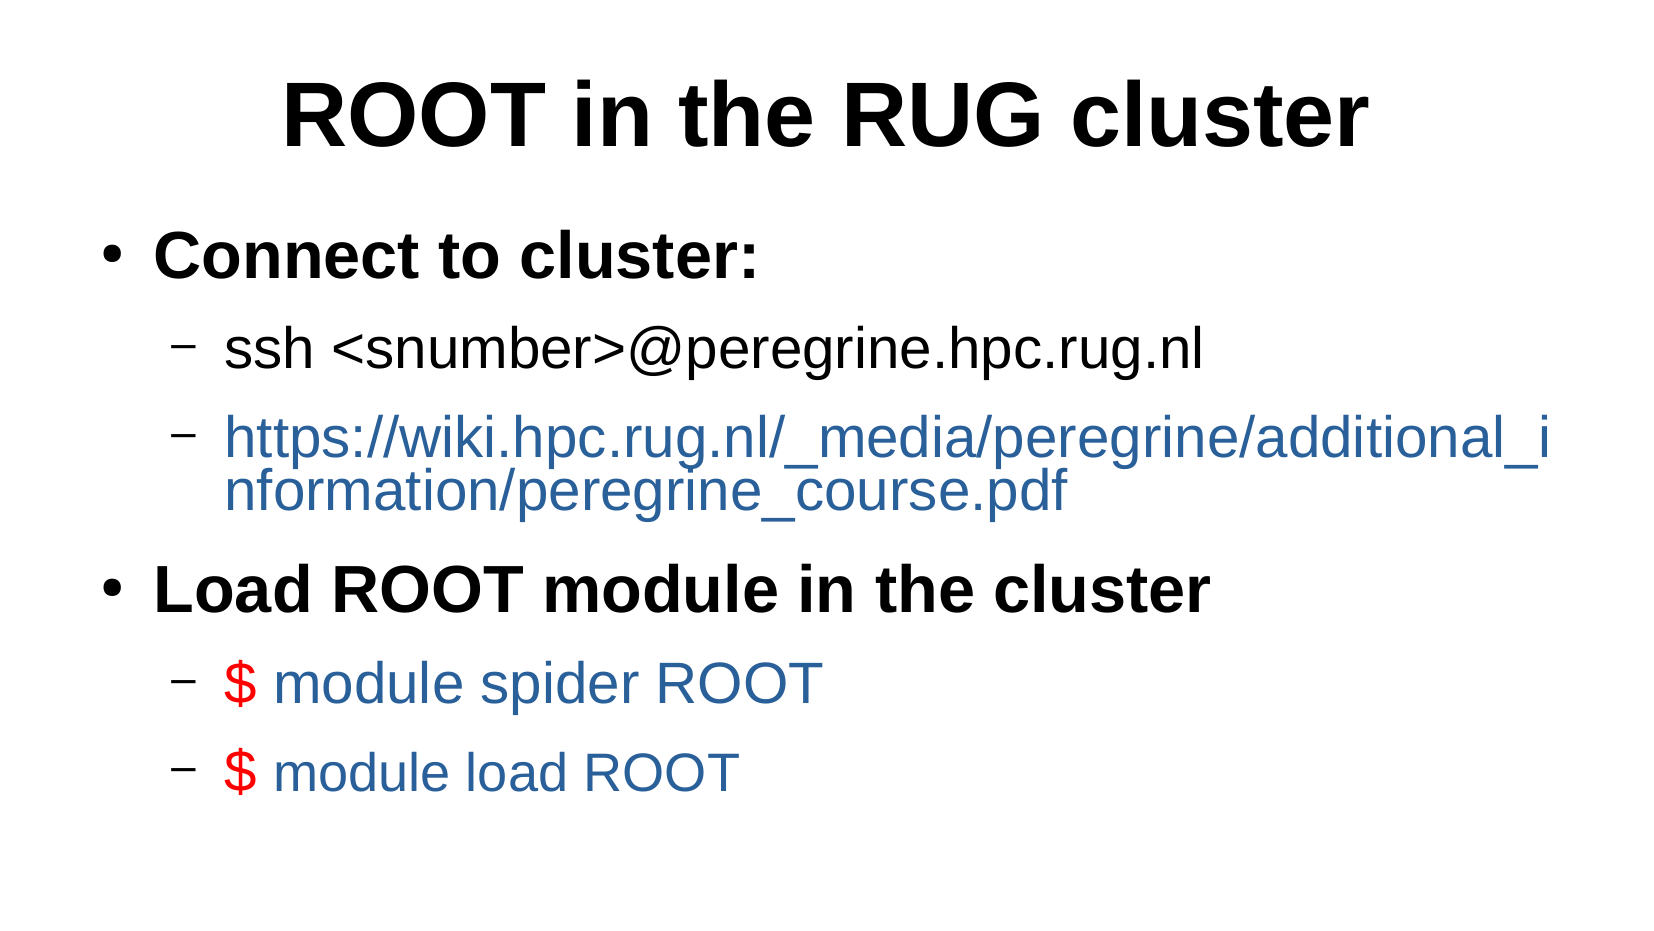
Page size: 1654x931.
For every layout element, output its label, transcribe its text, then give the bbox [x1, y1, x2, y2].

title ROOT in the RUG cluster [82, 37, 1571, 193]
list Connect to cluster: ssh <snumber>@peregrine.hpc.rug.nl https://wiki.hpc.rug.nl/_media/peregrine/additional_information/peregrine_course.pdf Load ROOT module in the cluster $ module spider ROOT $ module load ROOT [82, 217, 1571, 758]
